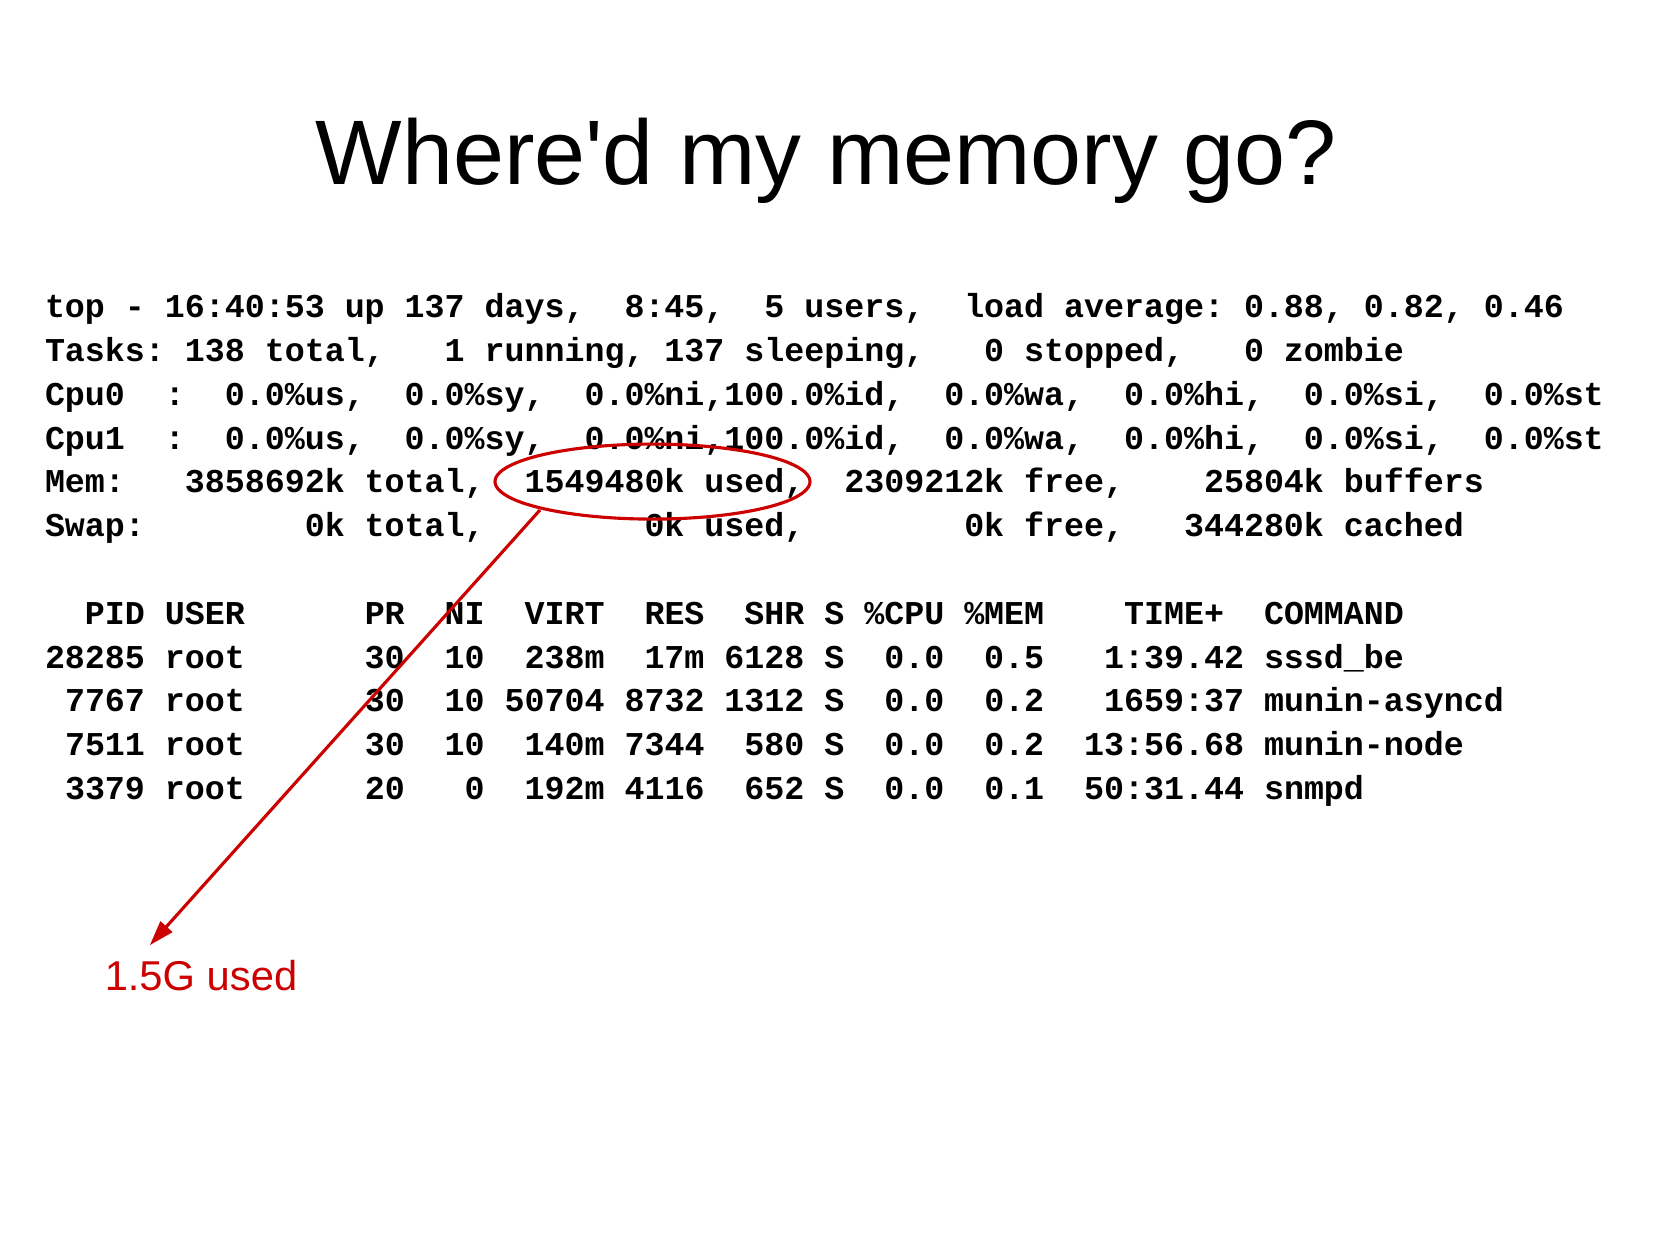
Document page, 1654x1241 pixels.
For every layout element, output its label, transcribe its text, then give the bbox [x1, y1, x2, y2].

title Where'd my memory go? [82, 49, 1571, 257]
list top - 16:40:53 up 137 days, 8:45, 5 users, load average: 0.88, 0.82, 0.46 Tasks: 138 total, 1 running, 137 sleeping, 0 stopped, 0 zombie Cpu0 : 0.0%us, 0.0%sy, 0.0%ni,100.0%id, 0.0%wa, 0.0%hi, 0.0%si, 0.0%st Cpu1 : 0.0%us, 0.0%sy, 0.0%ni,100.0%id, 0.0%wa, 0.0%hi, 0.0%si, 0.0%st Mem: 3858692k total, 1549480k used, 2309212k free, 25804k buffers Swap: 0k total, 0k used, 0k free, 344280k cached PID USER PR NI VIRT RES SHR S %CPU %MEM TIME+ COMMAND 28285 root 30 10 238m 17m 6128 S 0.0 0.5 1:39.42 sssd_be 7767 root 30 10 50704 8732 1312 S 0.0 0.2 1659:37 munin-asyncd 7511 root 30 10 140m 7344 580 S 0.0 0.2 13:56.68 munin-node 3379 root 20 0 192m 4116 652 S 0.0 0.1 50:31.44 snmpd [497, 446, 808, 517]
text_box 1.5G used [90, 945, 336, 1007]
list top - 16:40:53 up 137 days, 8:45, 5 users, load average: 0.88, 0.82, 0.46 Tasks: 138 total, 1 running, 137 sleeping, 0 stopped, 0 zombie Cpu0 : 0.0%us, 0.0%sy, 0.0%ni,100.0%id, 0.0%wa, 0.0%hi, 0.0%si, 0.0%st Cpu1 : 0.0%us, 0.0%sy, 0.0%ni,100.0%id, 0.0%wa, 0.0%hi, 0.0%si, 0.0%st Mem: 3858692k total, 1549480k used, 2309212k free, 25804k buffers Swap: 0k total, 0k used, 0k free, 344280k cached PID USER PR NI VIRT RES SHR S %CPU %MEM TIME+ COMMAND 28285 root 30 10 238m 17m 6128 S 0.0 0.5 1:39.42 sssd_be 7767 root 30 10 50704 8732 1312 S 0.0 0.2 1659:37 munin-asyncd 7511 root 30 10 140m 7344 580 S 0.0 0.2 13:56.68 munin-node 3379 root 20 0 192m 4116 652 S 0.0 0.1 50:31.44 snmpd [45, 290, 1606, 882]
